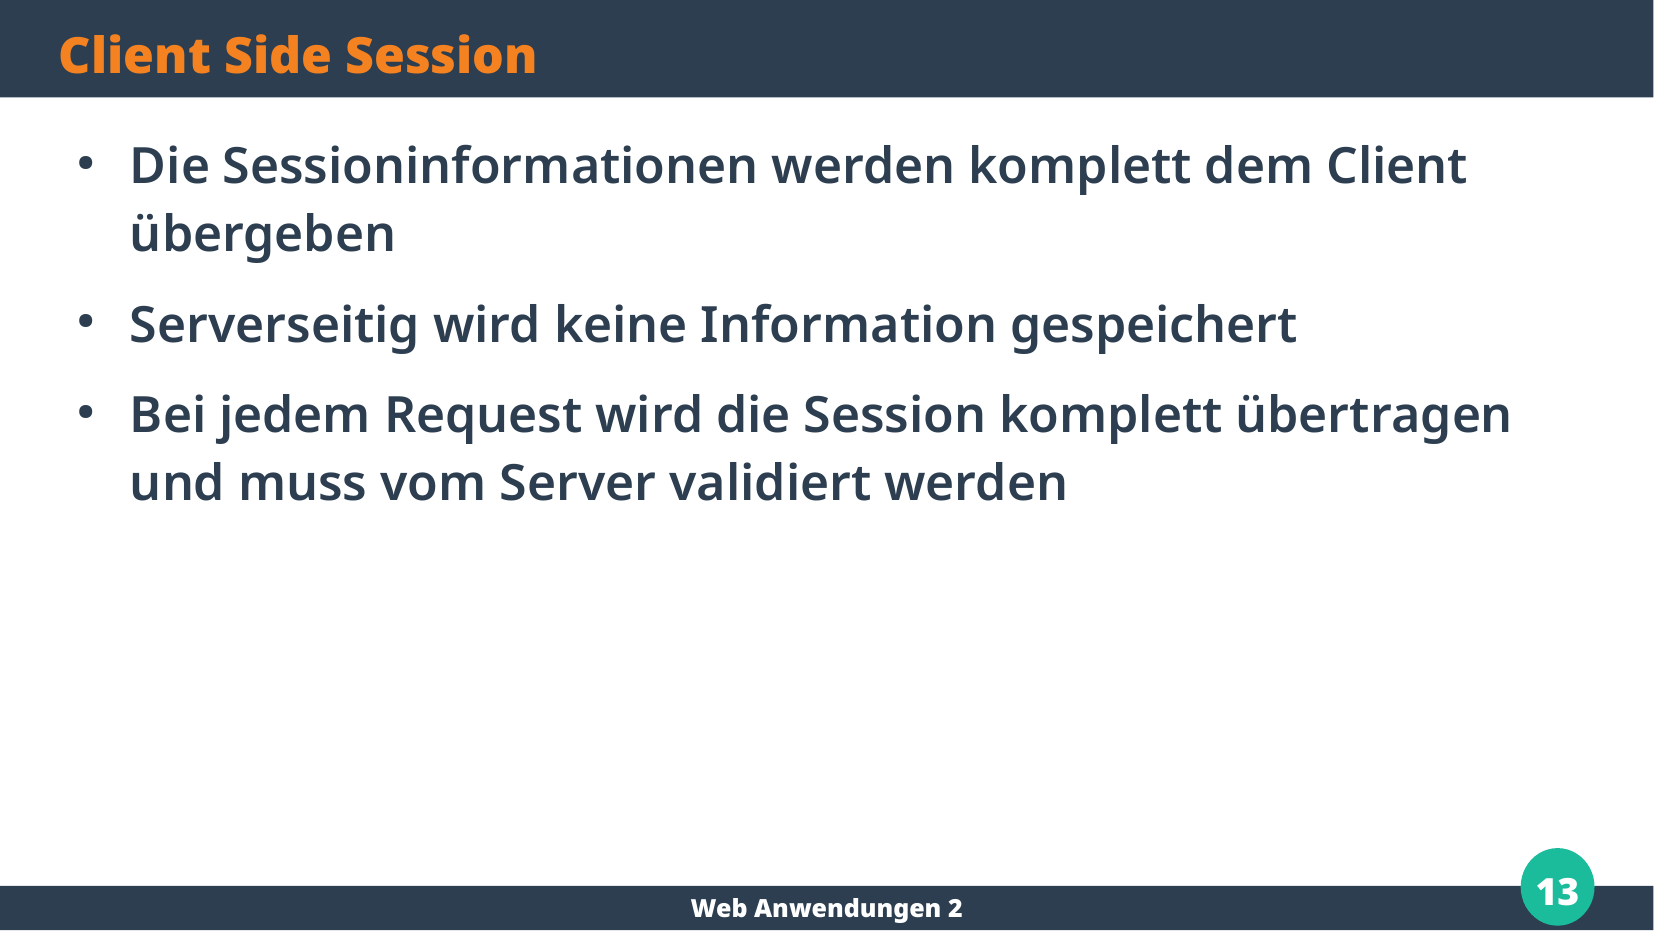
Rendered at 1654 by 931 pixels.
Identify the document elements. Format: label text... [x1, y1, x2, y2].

list Die Sessioninformationen werden komplett dem Client übergeben Serverseitig wird keine Information gespeichert Bei jedem Request wird die Session komplett übertragen und muss vom Server validiert werden [59, 129, 1595, 864]
title Client Side Session [59, 8, 1595, 89]
